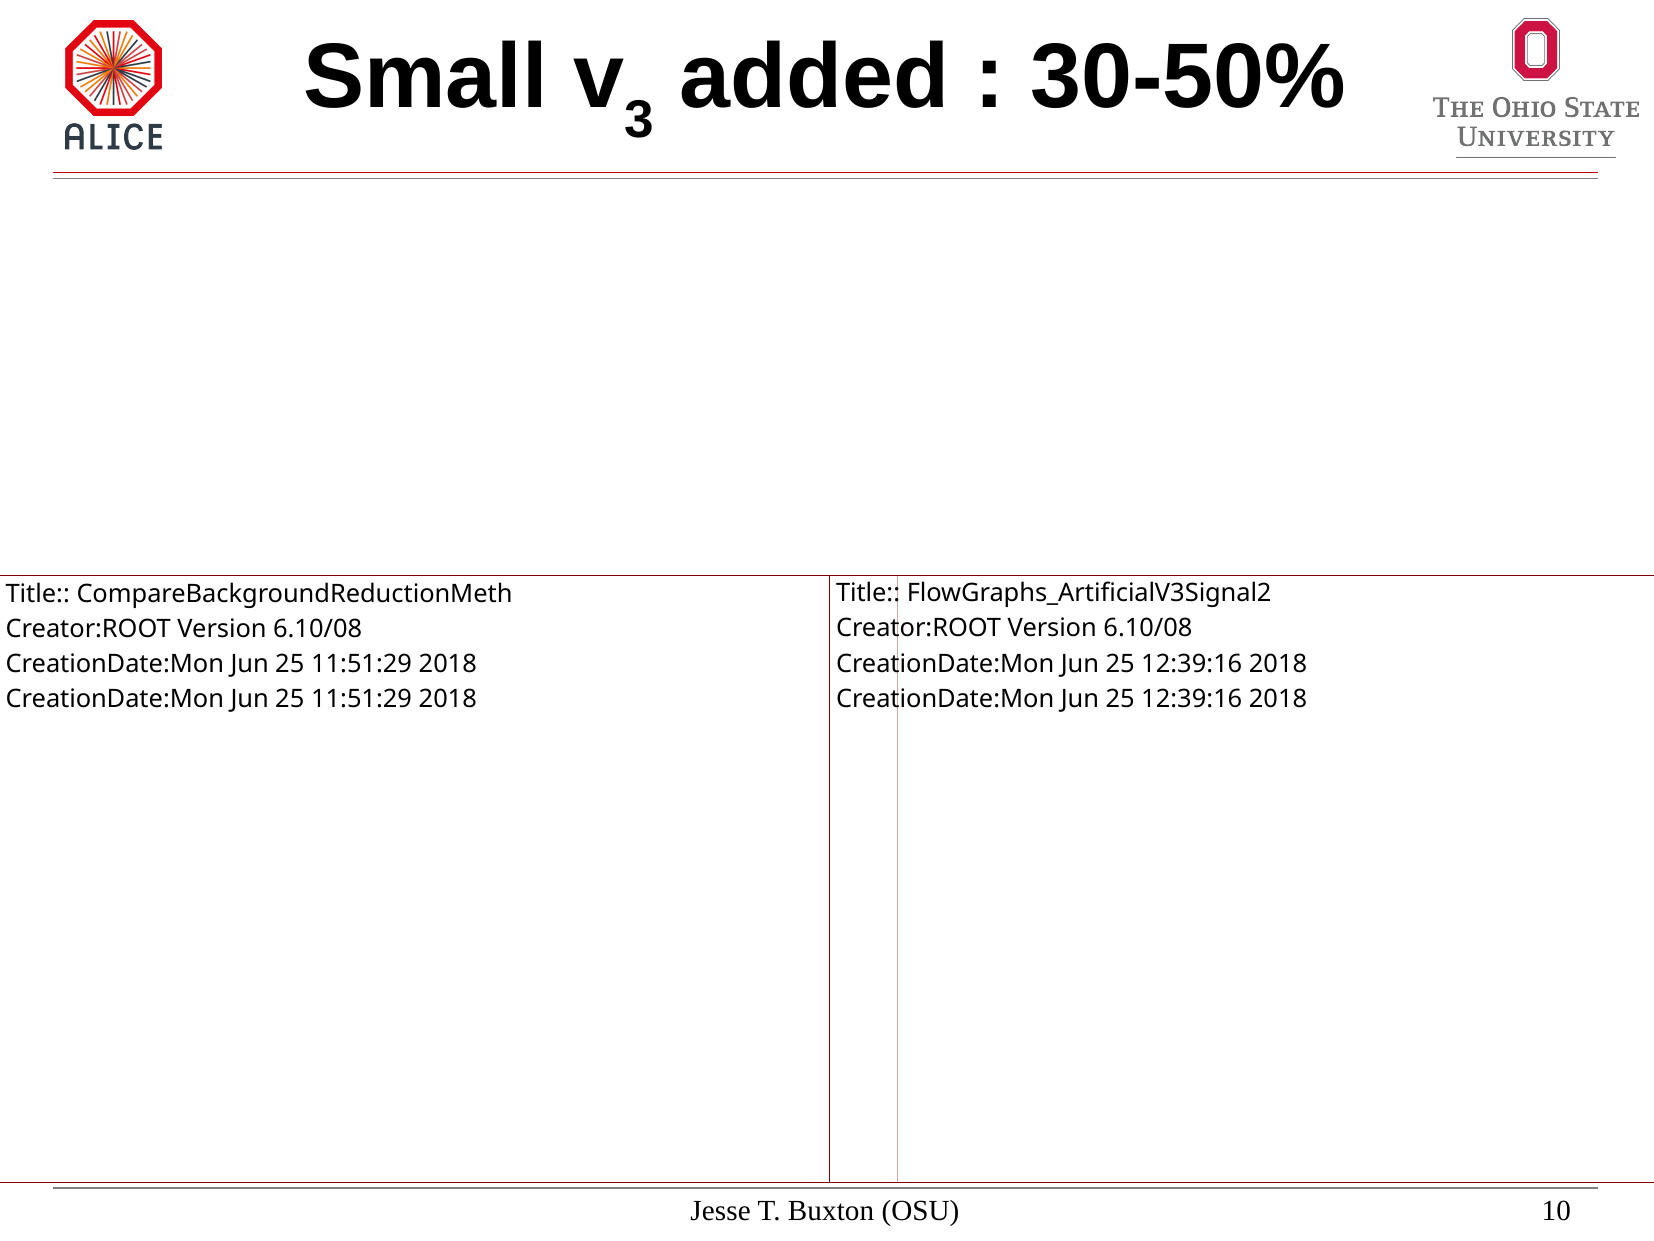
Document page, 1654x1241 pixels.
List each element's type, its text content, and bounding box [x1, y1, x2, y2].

picture [65, 20, 137, 150]
title Small v3 added : 30-50% [137, 1, 1513, 172]
picture [1513, 5, 1642, 171]
picture [0, 573, 1654, 1183]
